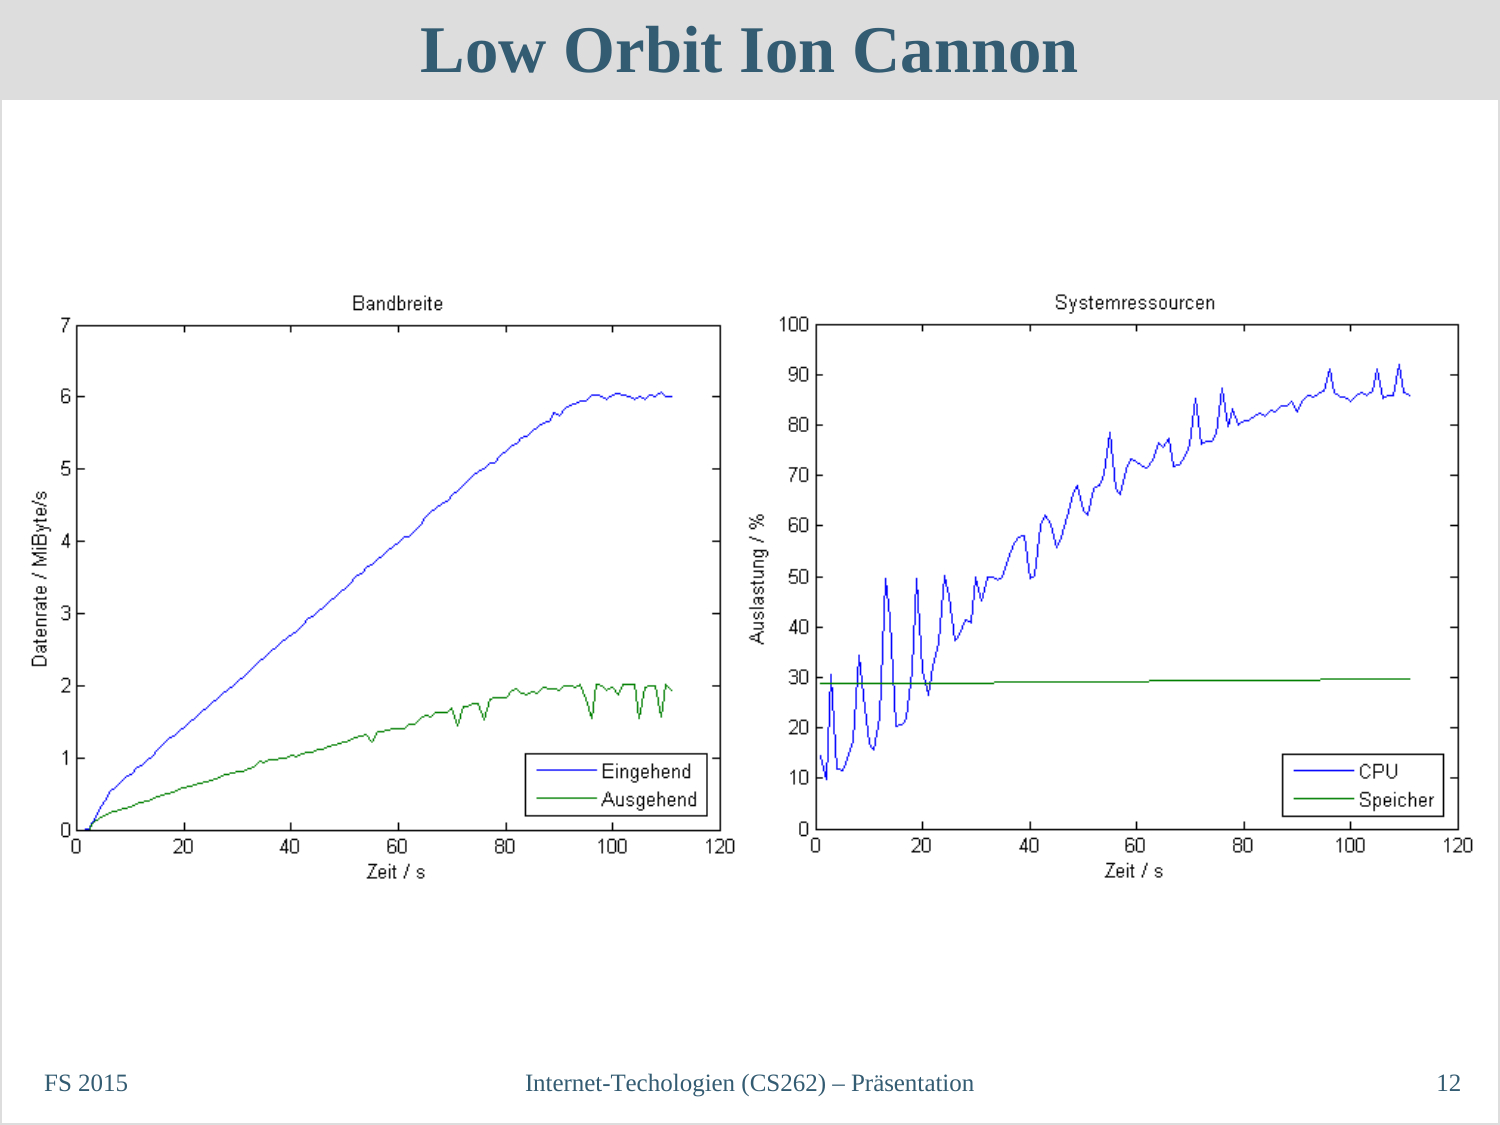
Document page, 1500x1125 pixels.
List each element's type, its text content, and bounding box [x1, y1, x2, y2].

text_box FS 2015 [29, 1058, 195, 1097]
title Low Orbit Ion Cannon [0, 0, 1500, 100]
picture [0, 277, 1500, 898]
text_box <number> [1375, 1058, 1477, 1097]
text_box Internet-Techologien (CS262) – Präsentation [300, 1058, 1201, 1107]
